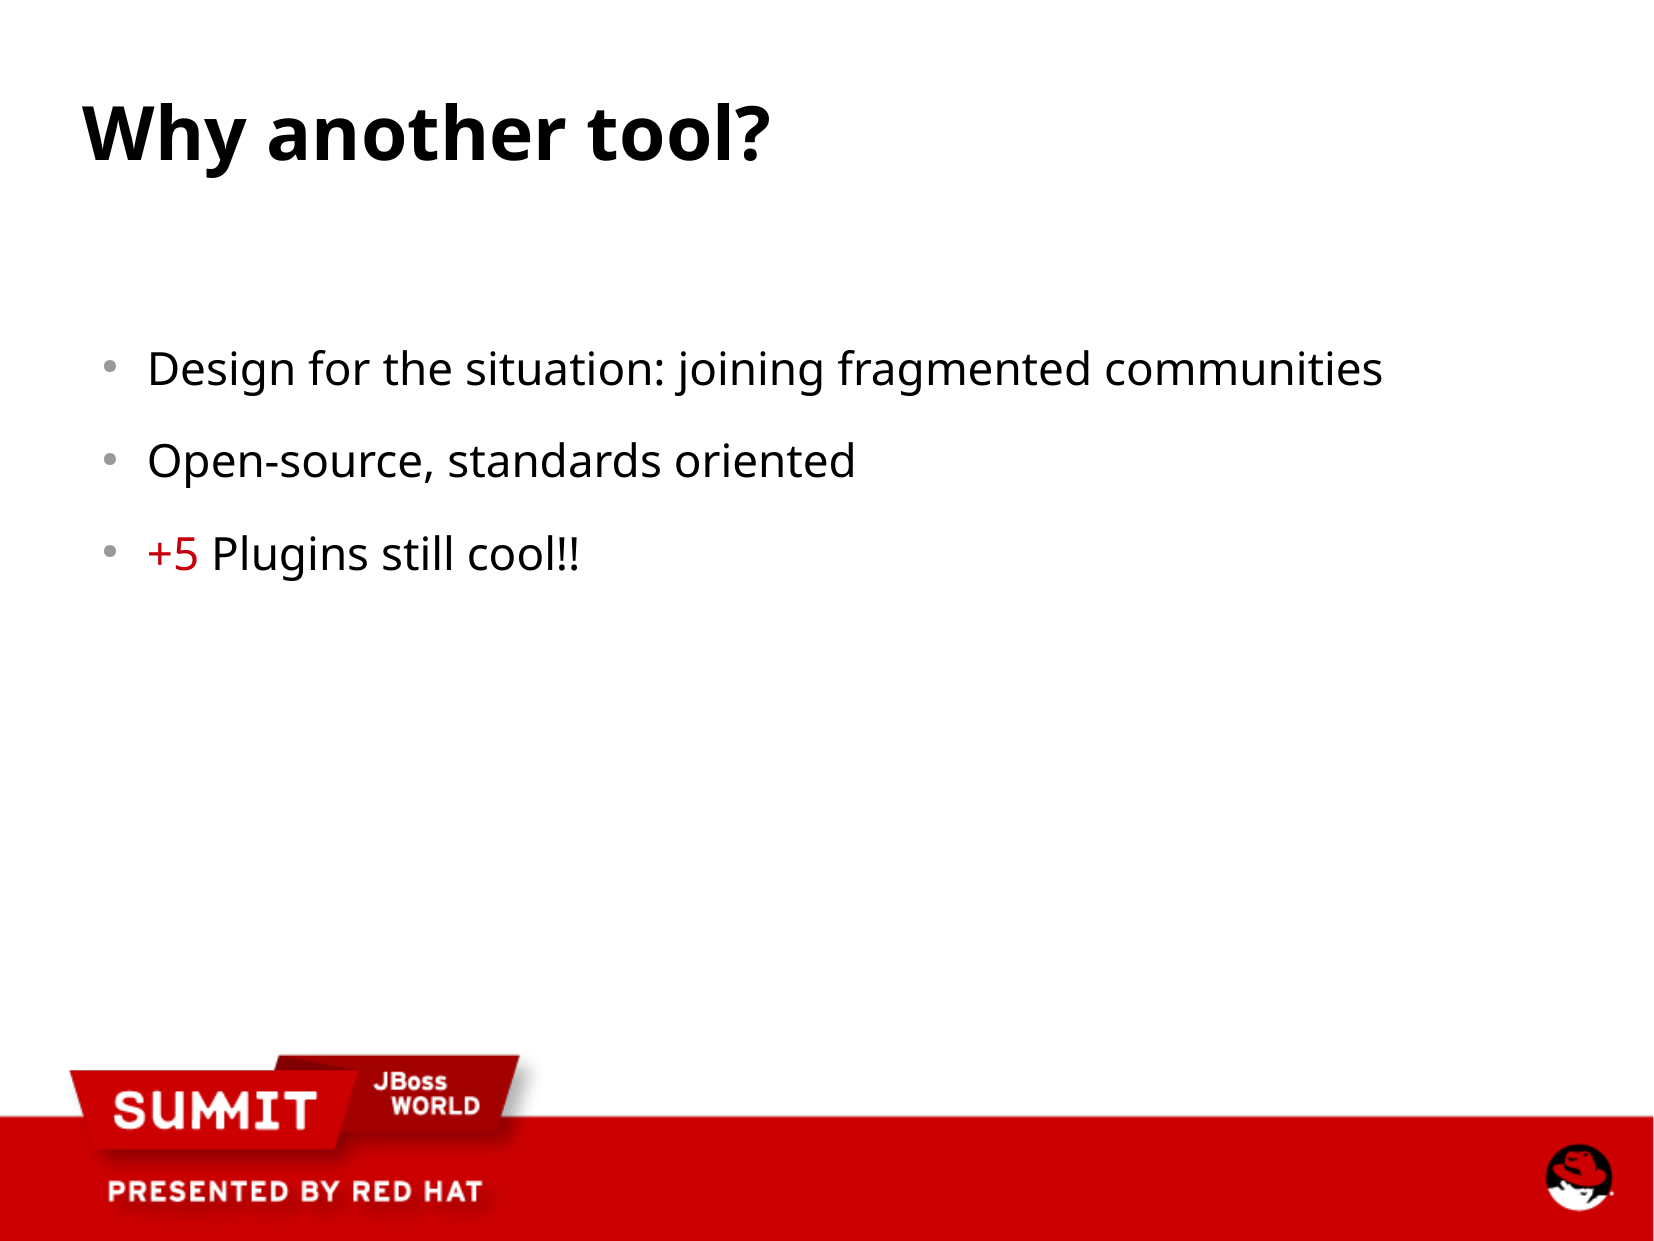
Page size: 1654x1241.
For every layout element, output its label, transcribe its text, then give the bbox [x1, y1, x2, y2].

list Design for the situation: joining fragmented communities Open-source, standards oriented +5 Plugins still cool!! [86, 244, 1576, 1024]
picture [0, 1043, 1654, 1241]
title Why another tool? [82, 37, 1571, 226]
